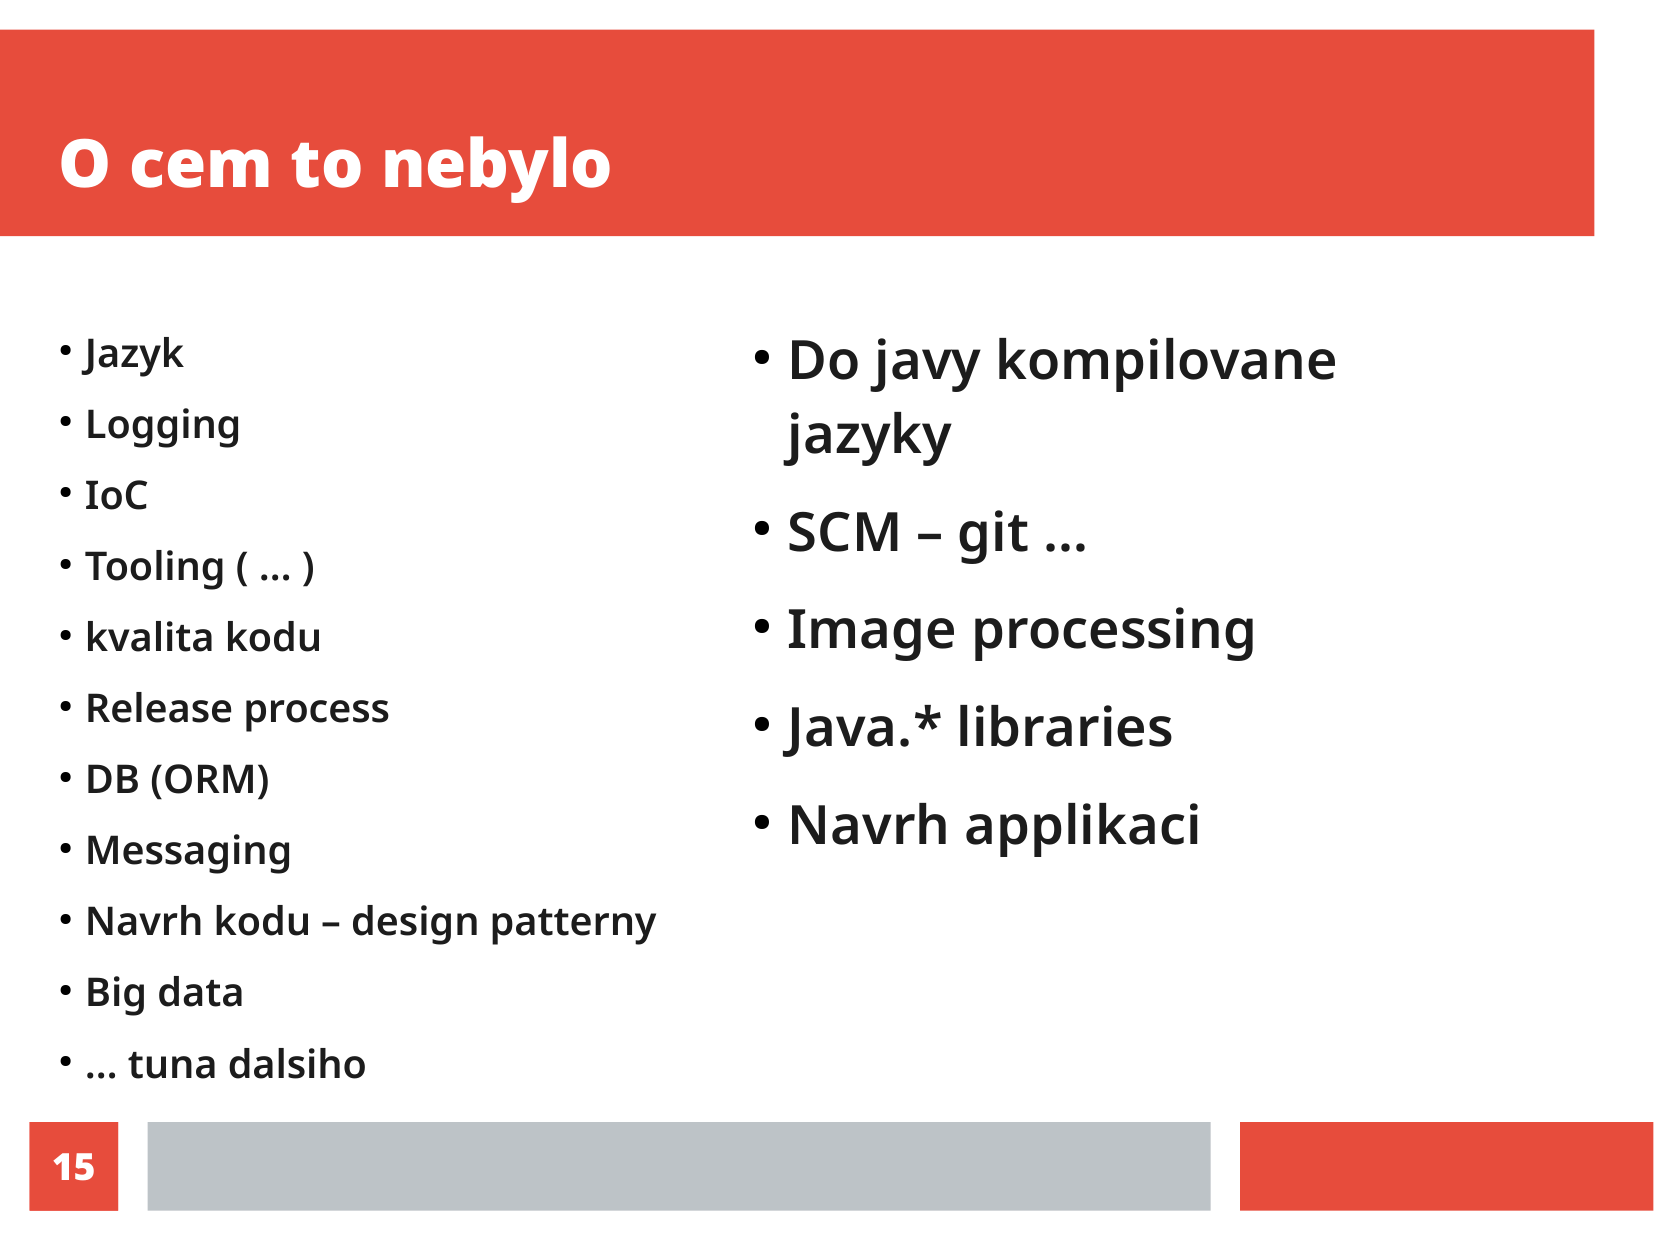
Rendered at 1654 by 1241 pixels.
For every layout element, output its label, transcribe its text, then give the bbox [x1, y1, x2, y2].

list Do javy kompilovane jazyky SCM – git … Image processing Java.* libraries Navrh applikaci [752, 321, 1386, 1090]
title O cem to nebylo [59, 59, 1595, 207]
list Jazyk Logging IoC Tooling ( … ) kvalita kodu Release process DB (ORM) Messaging Navrh kodu – design patterny Big data … tuna dalsiho [59, 324, 692, 1093]
